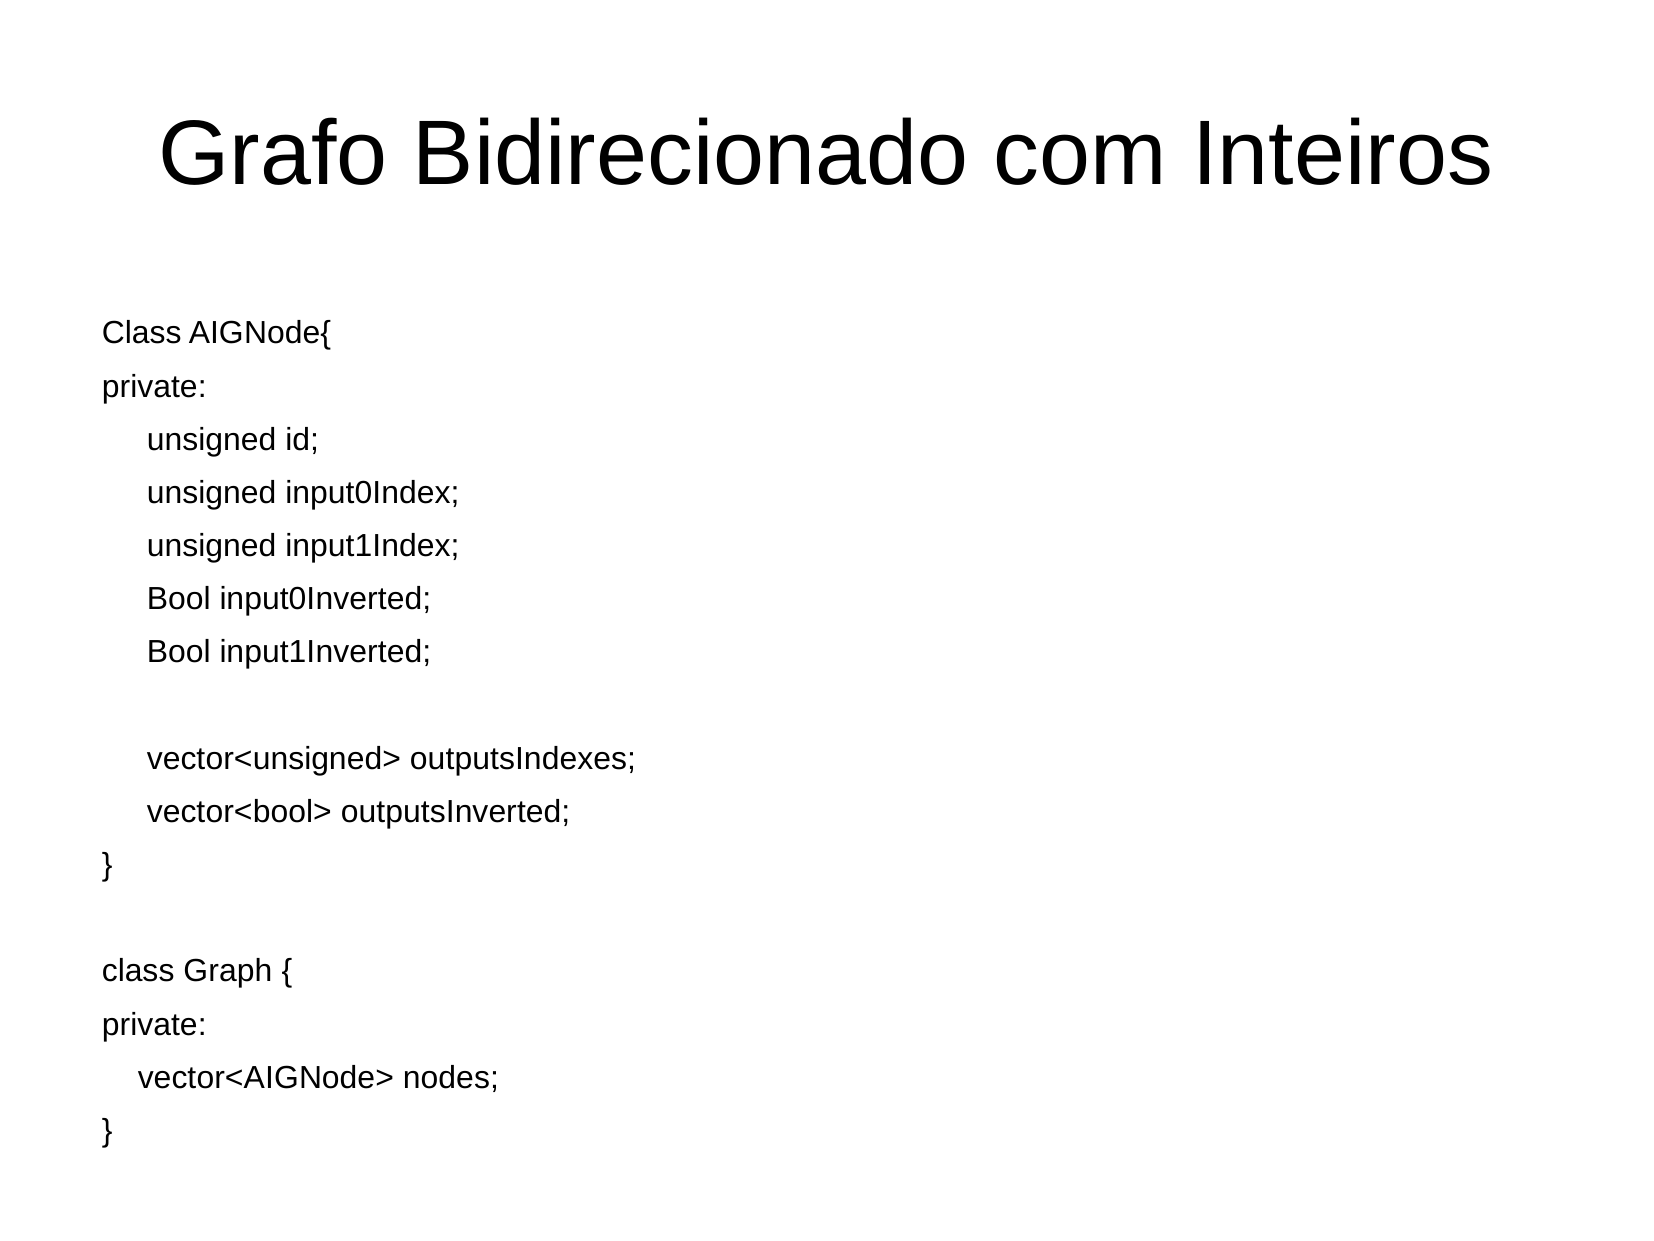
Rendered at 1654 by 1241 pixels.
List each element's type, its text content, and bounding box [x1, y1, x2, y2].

list Class AIGNode{ private: unsigned id; unsigned input0Index; unsigned input1Index; Bool input0Inverted; Bool input1Inverted; vector<unsigned> outputsIndexes; vector<bool> outputsInverted; } class Graph { private: vector<AIGNode> nodes; } [101, 315, 1591, 1165]
title Grafo Bidirecionado com Inteiros [82, 49, 1571, 257]
